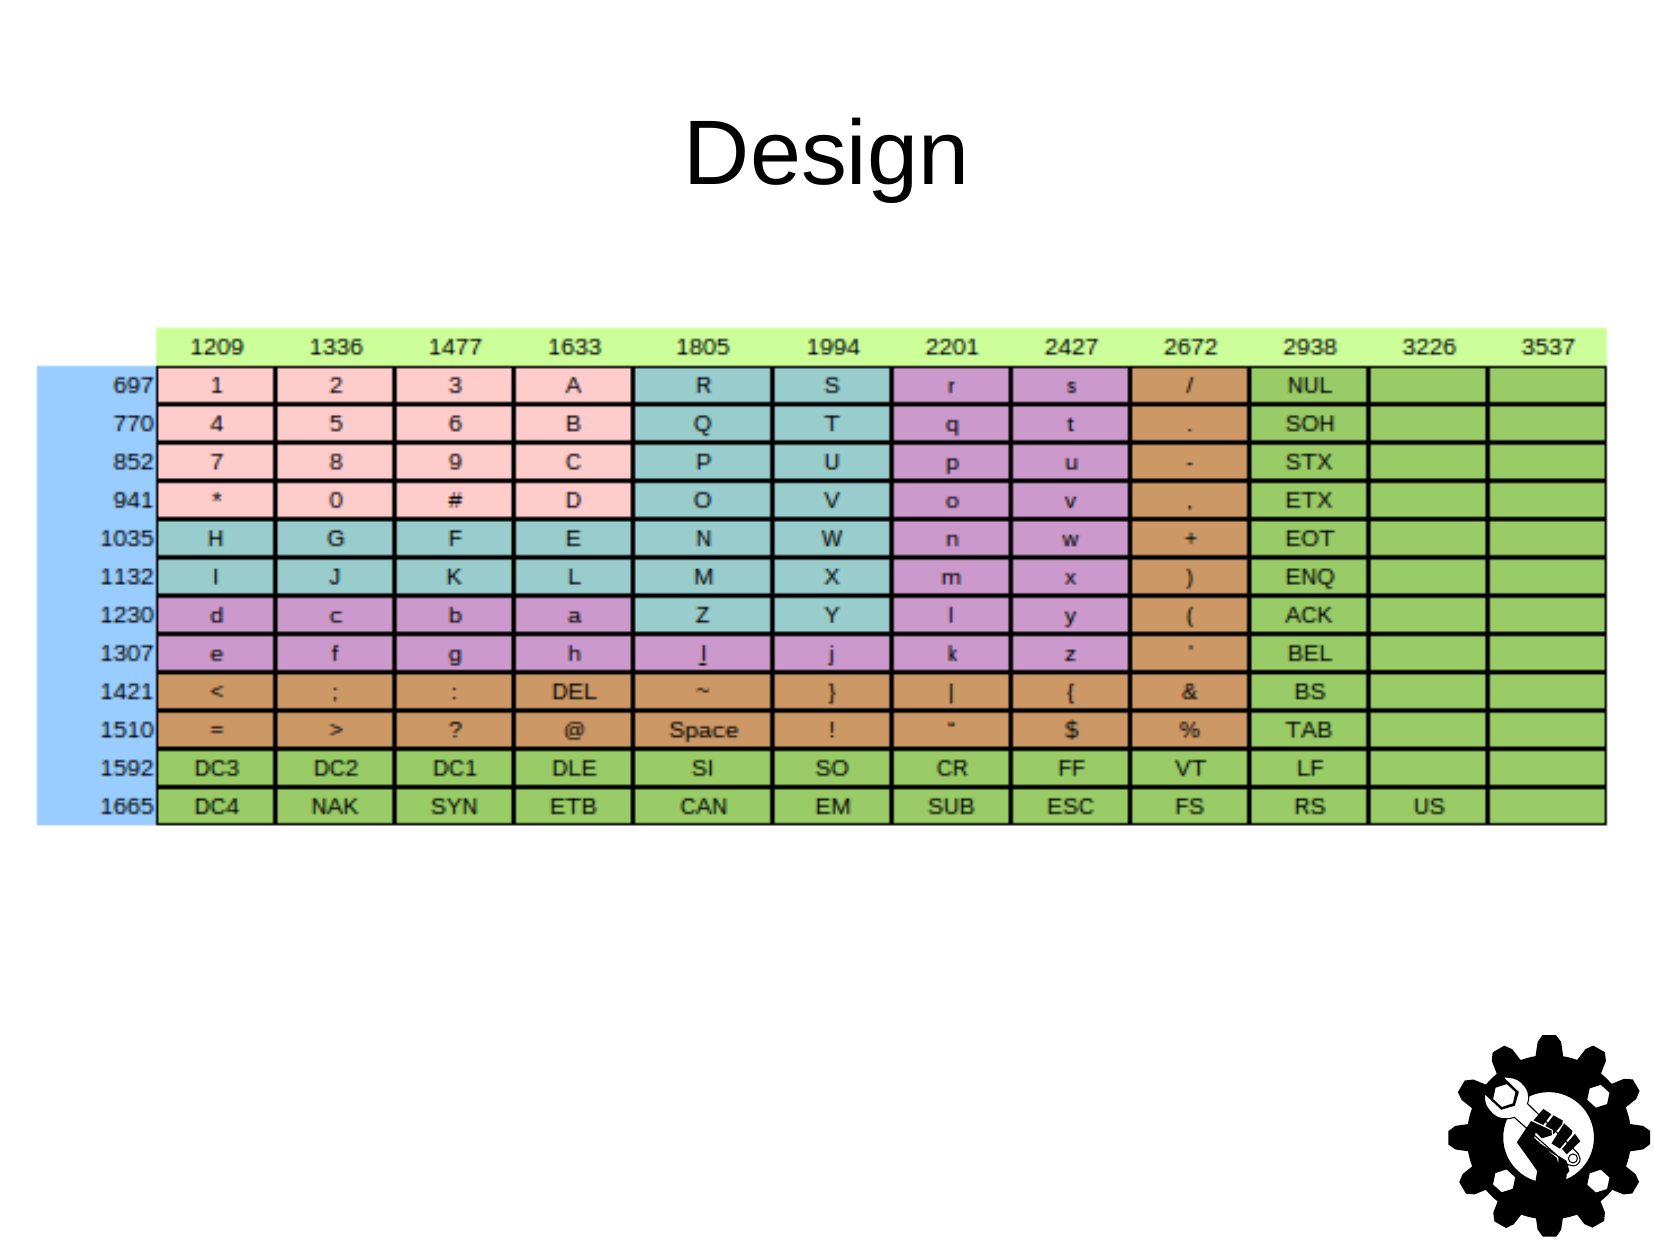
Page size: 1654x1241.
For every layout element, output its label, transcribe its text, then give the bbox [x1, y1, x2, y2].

title Design [82, 49, 1571, 257]
picture [24, 299, 1630, 835]
picture [1444, 1031, 1654, 1241]
